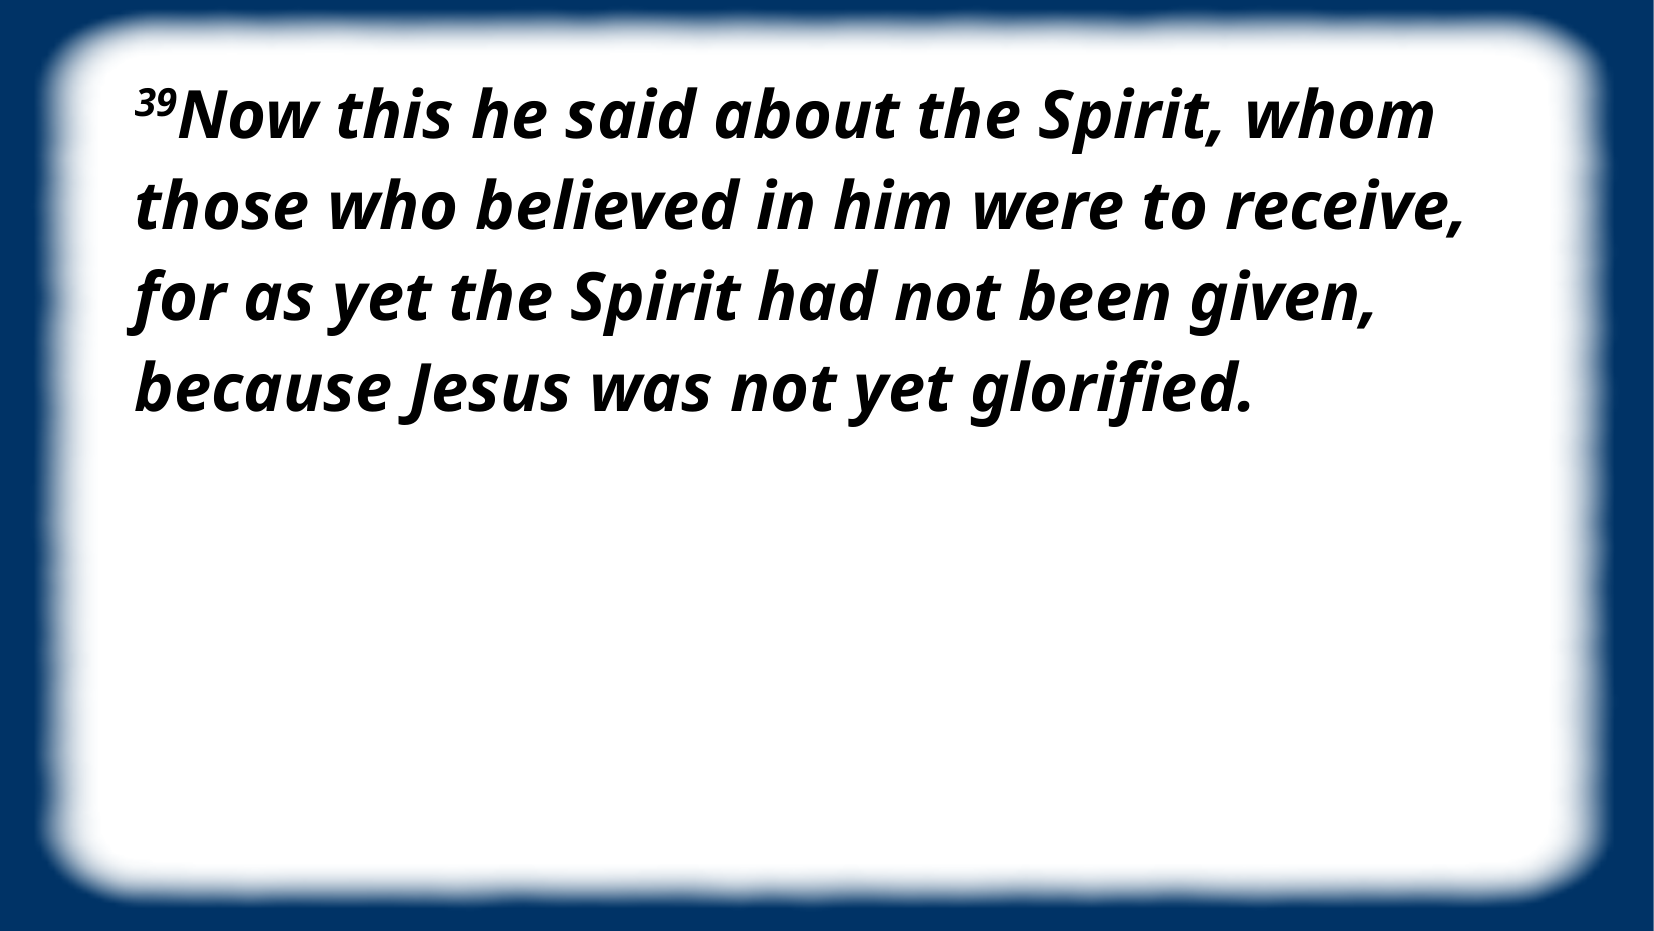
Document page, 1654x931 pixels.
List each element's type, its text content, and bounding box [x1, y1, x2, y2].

text_box 39Now this he said about the Spirit, whom those who believed in him were to receive, for as yet the Spirit had not been given, because Jesus was not yet glorified. [120, 60, 1531, 430]
picture [0, 0, 1654, 931]
